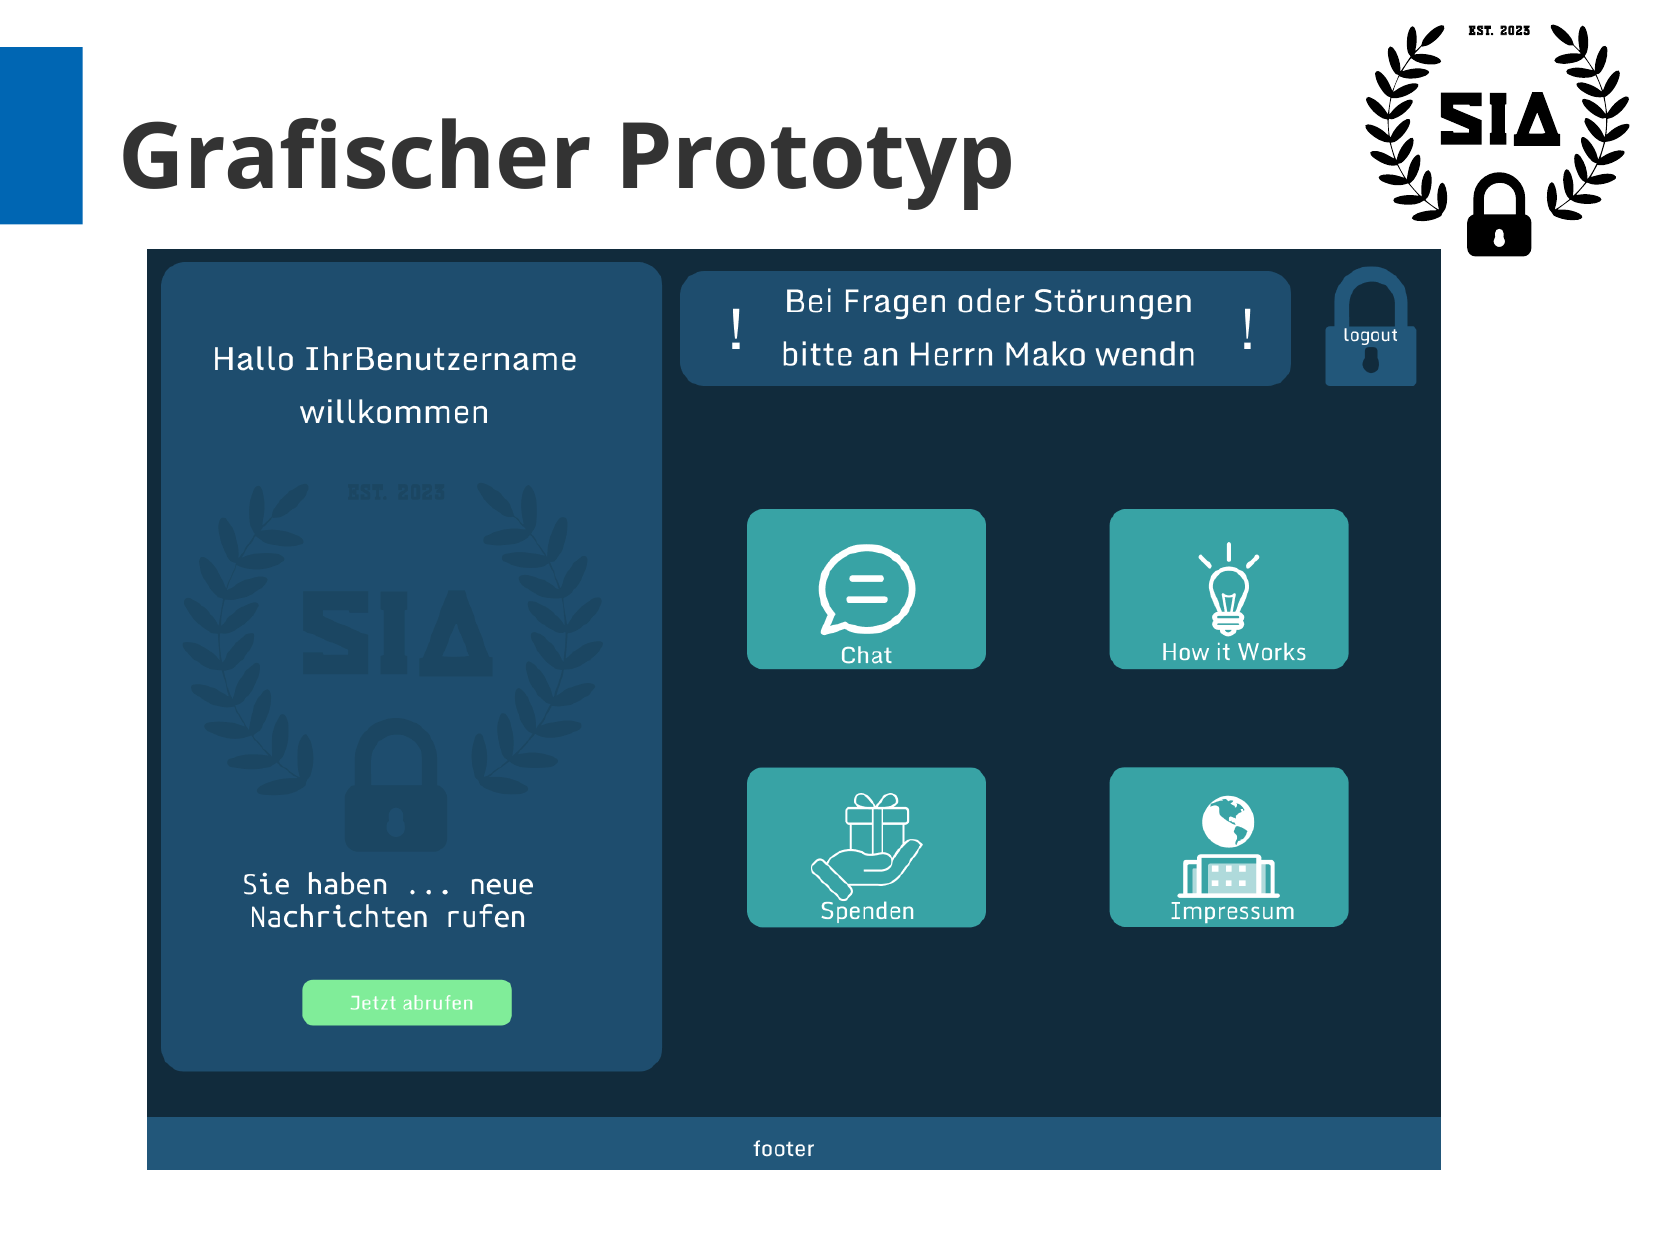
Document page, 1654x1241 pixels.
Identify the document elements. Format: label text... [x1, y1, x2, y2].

picture [147, 249, 1441, 1170]
title Grafischer Prototyp [118, 49, 1571, 257]
